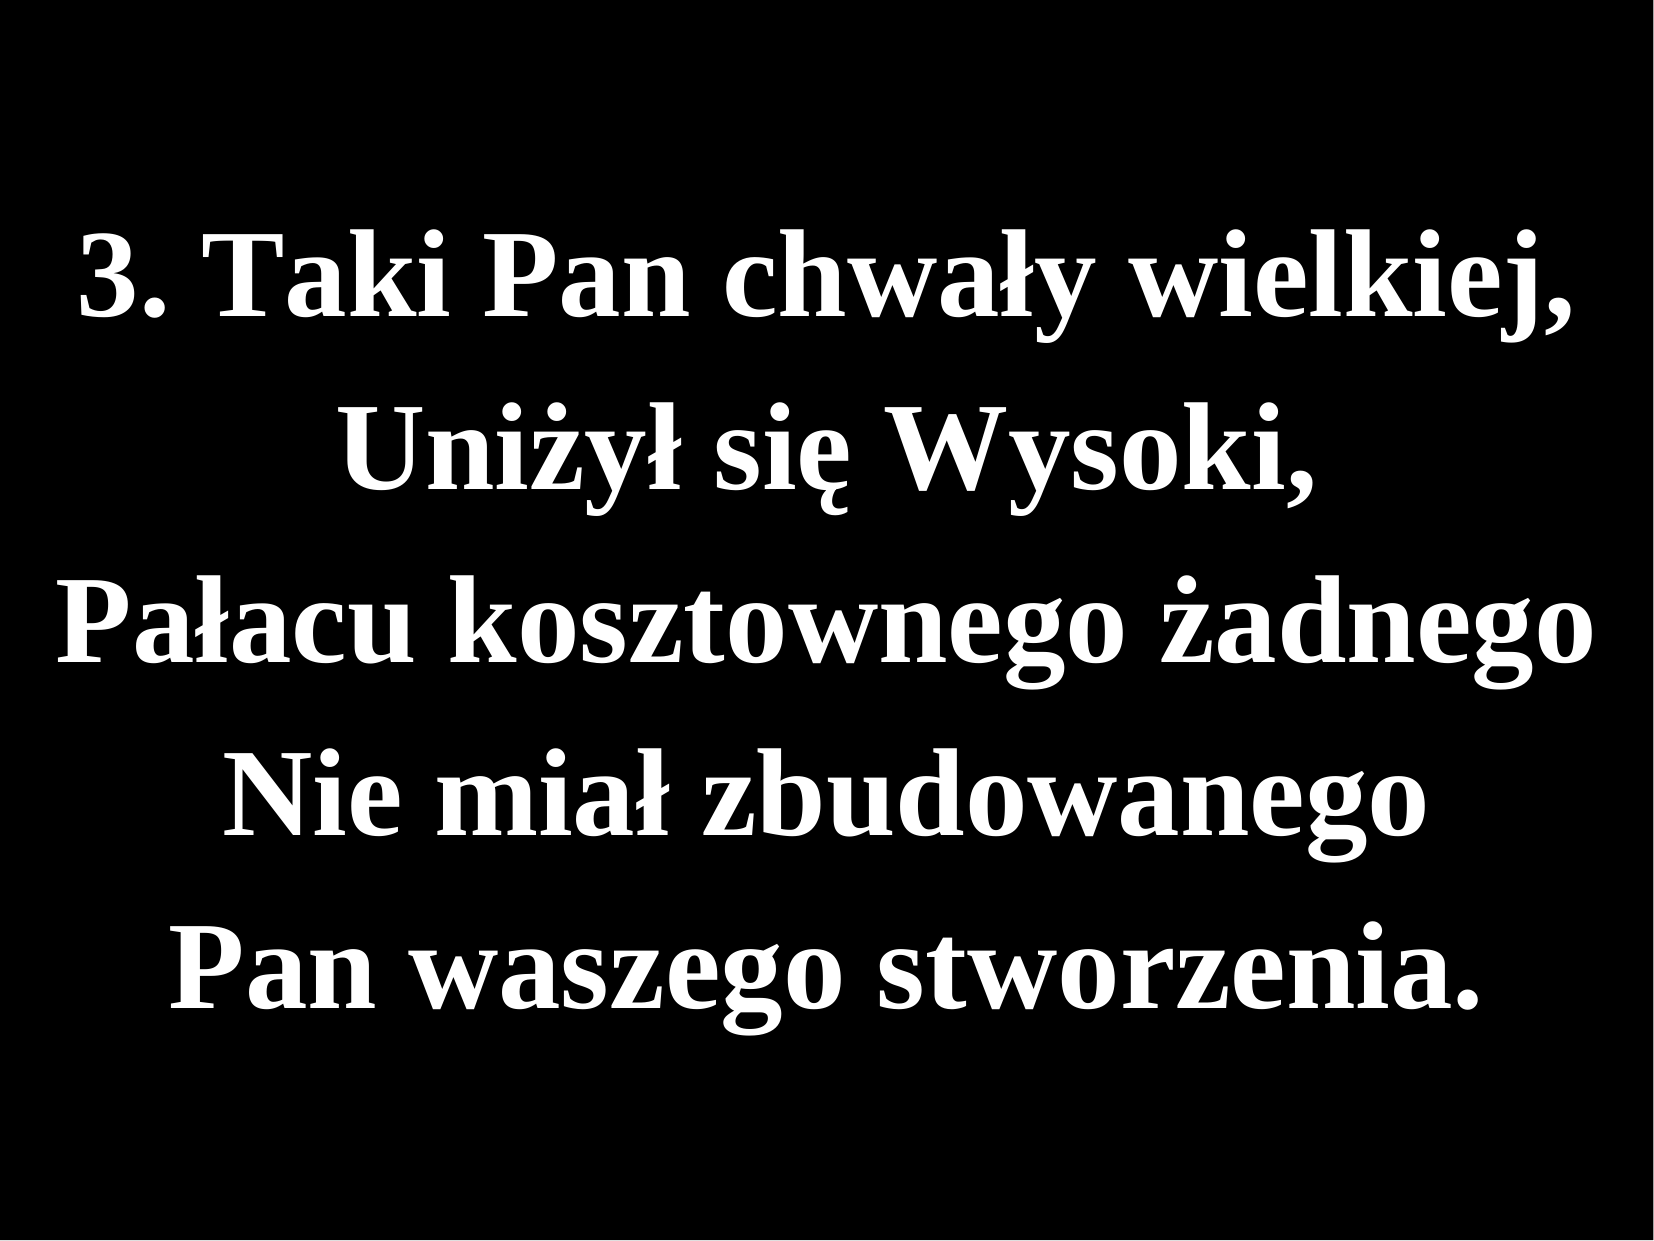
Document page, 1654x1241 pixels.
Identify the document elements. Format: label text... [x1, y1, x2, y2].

title 3. Taki Pan chwały wielkiej, ppp Uniżył się Wysoki, ppp Pałacu kosztownego żadnego ppp Nie miał zbudowanego ppp Pan waszego stworzenia. [0, 0, 1654, 1241]
